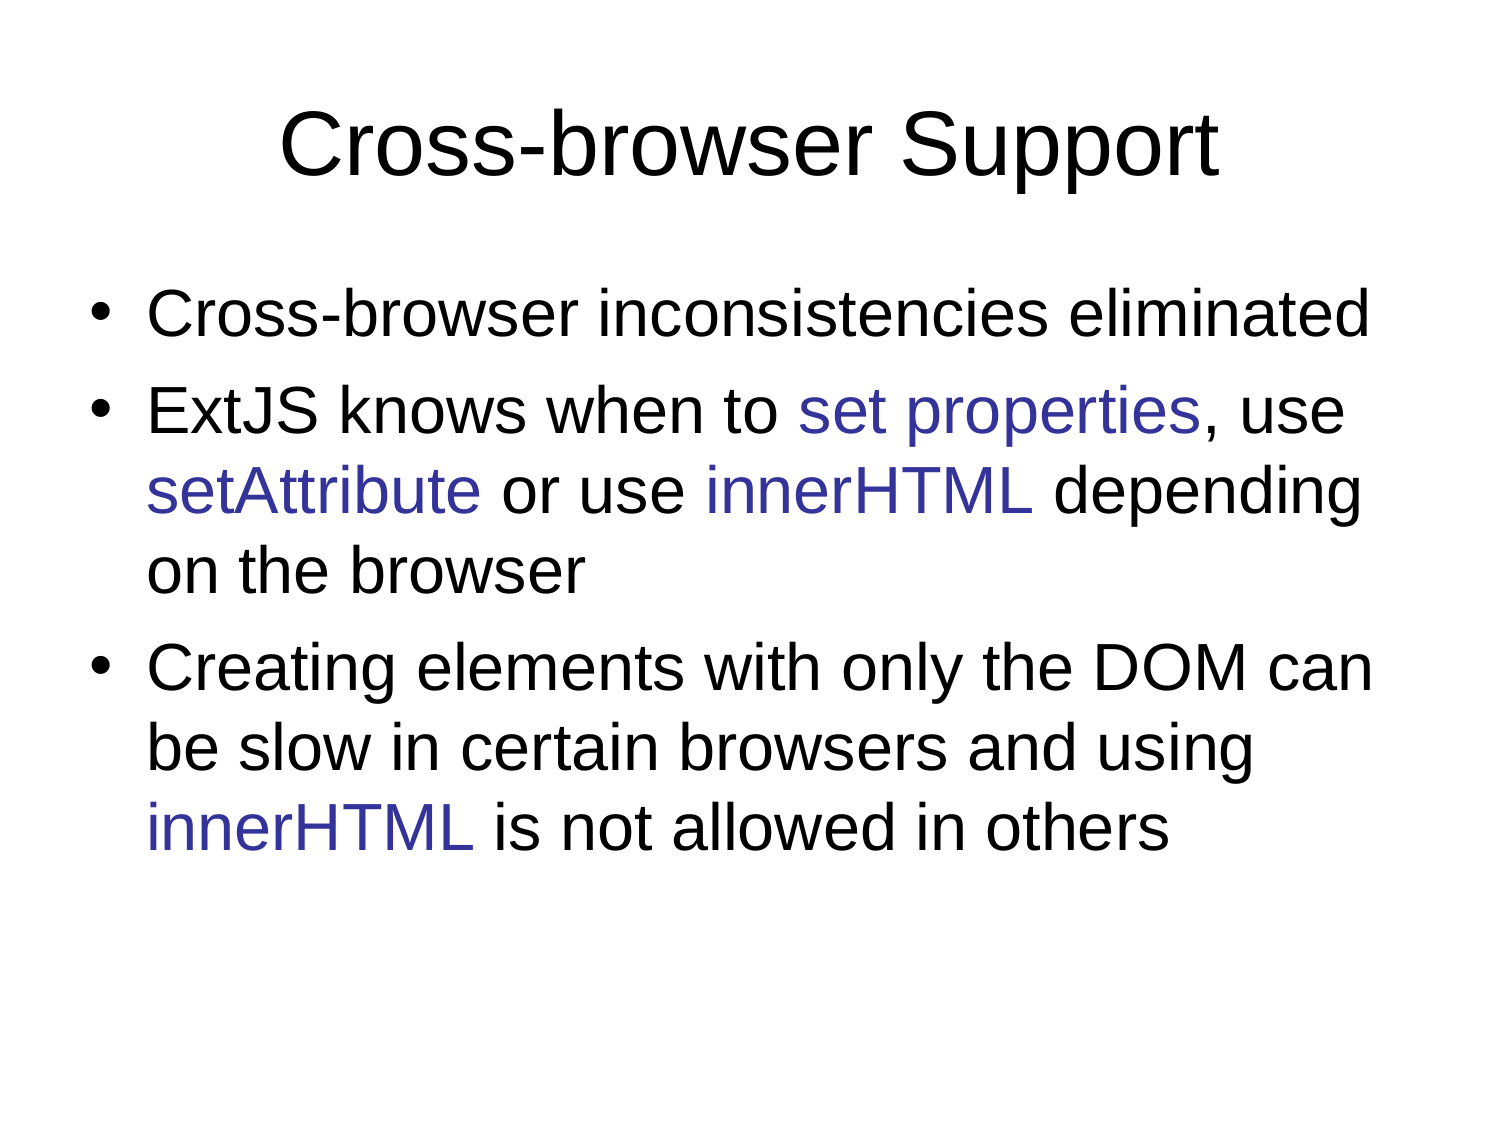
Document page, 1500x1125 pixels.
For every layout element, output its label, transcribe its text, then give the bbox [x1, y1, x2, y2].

list Cross-browser inconsistencies eliminated ExtJS knows when to set properties, use setAttribute or use innerHTML depending on the browser Creating elements with only the DOM can be slow in certain browsers and using innerHTML is not allowed in others [75, 262, 1426, 1006]
title Cross-browser Support [75, 45, 1426, 233]
